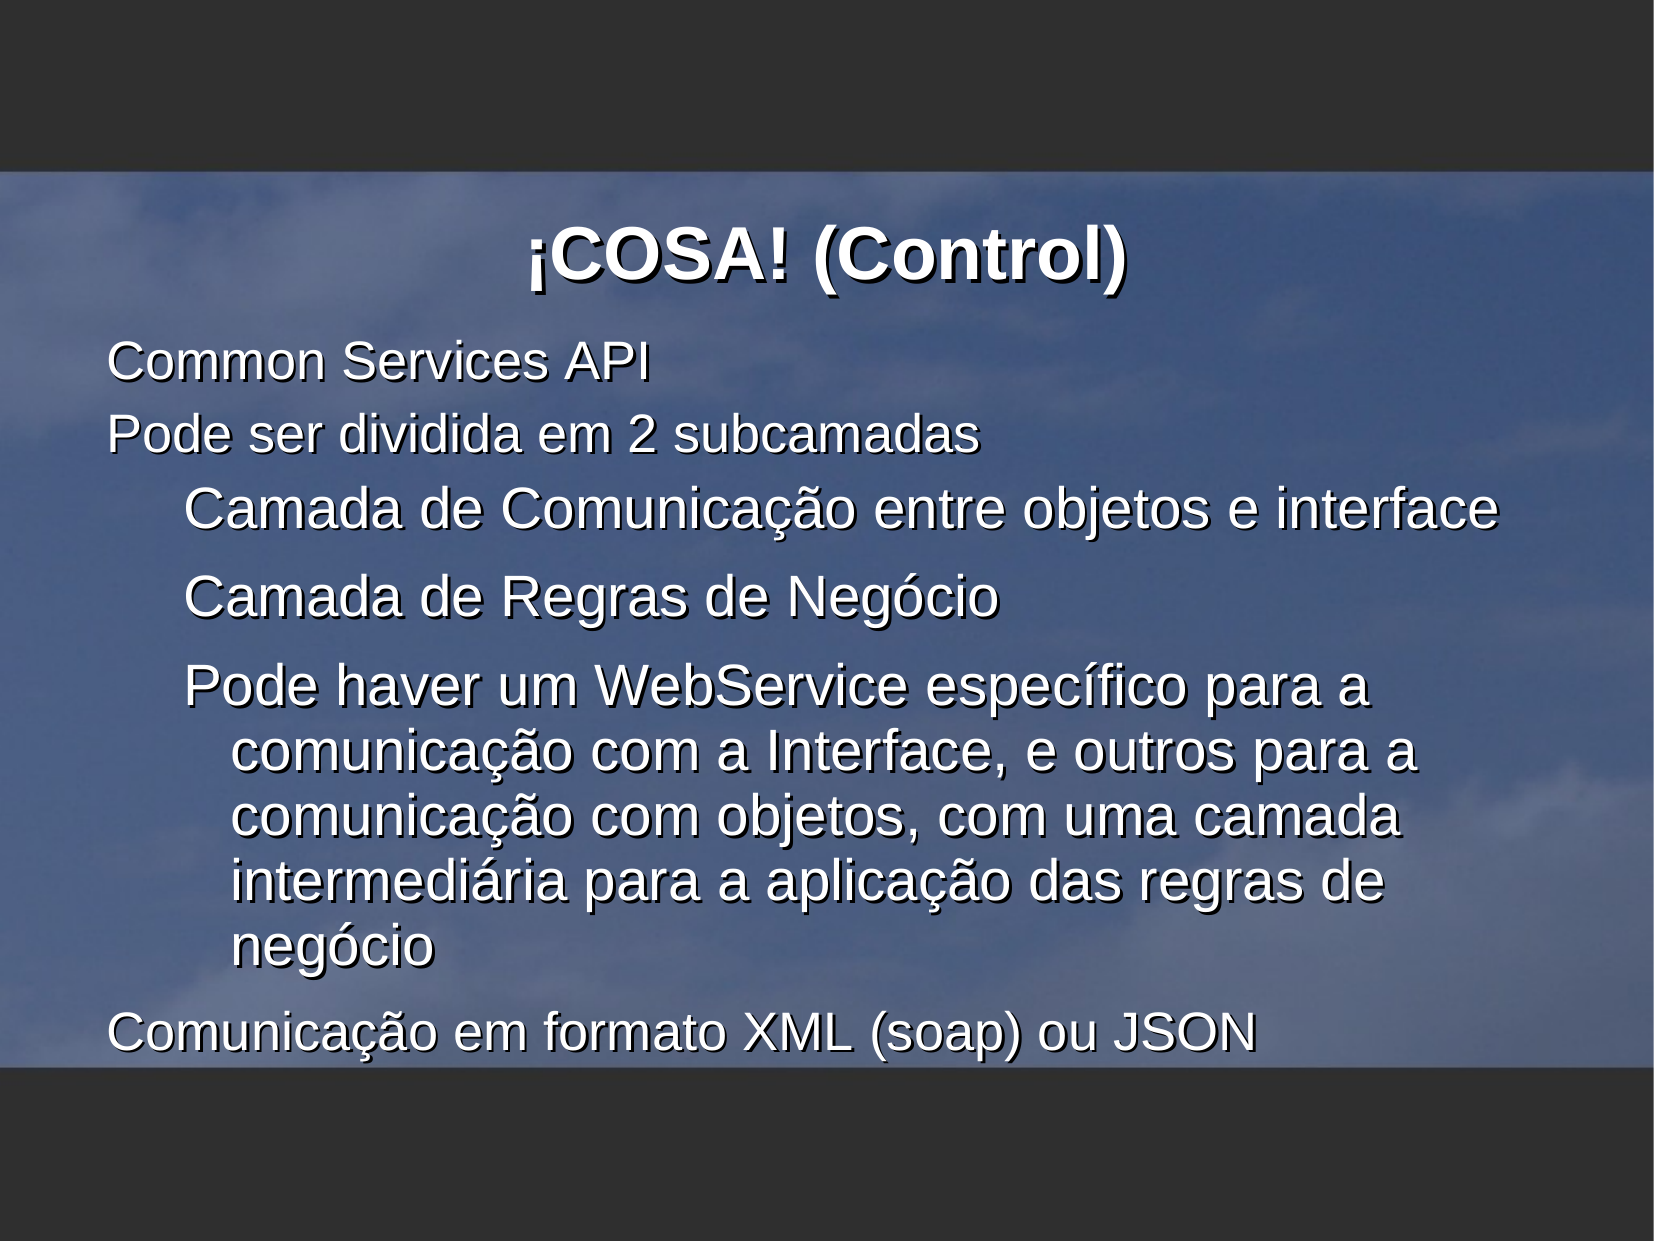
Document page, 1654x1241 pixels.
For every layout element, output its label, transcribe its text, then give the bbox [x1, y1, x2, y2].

list Common Services API Pode ser dividida em 2 subcamadas Camada de Comunicação entre objetos e interface Camada de Regras de Negócio Pode haver um WebService específico para a comunicação com a Interface, e outros para a comunicação com objetos, com uma camada intermediária para a aplicação das regras de negócio Comunicação em formato XML (soap) ou JSON [88, 330, 1565, 1061]
picture [0, 0, 1654, 1241]
title ¡COSA! (Control) [88, 172, 1565, 330]
